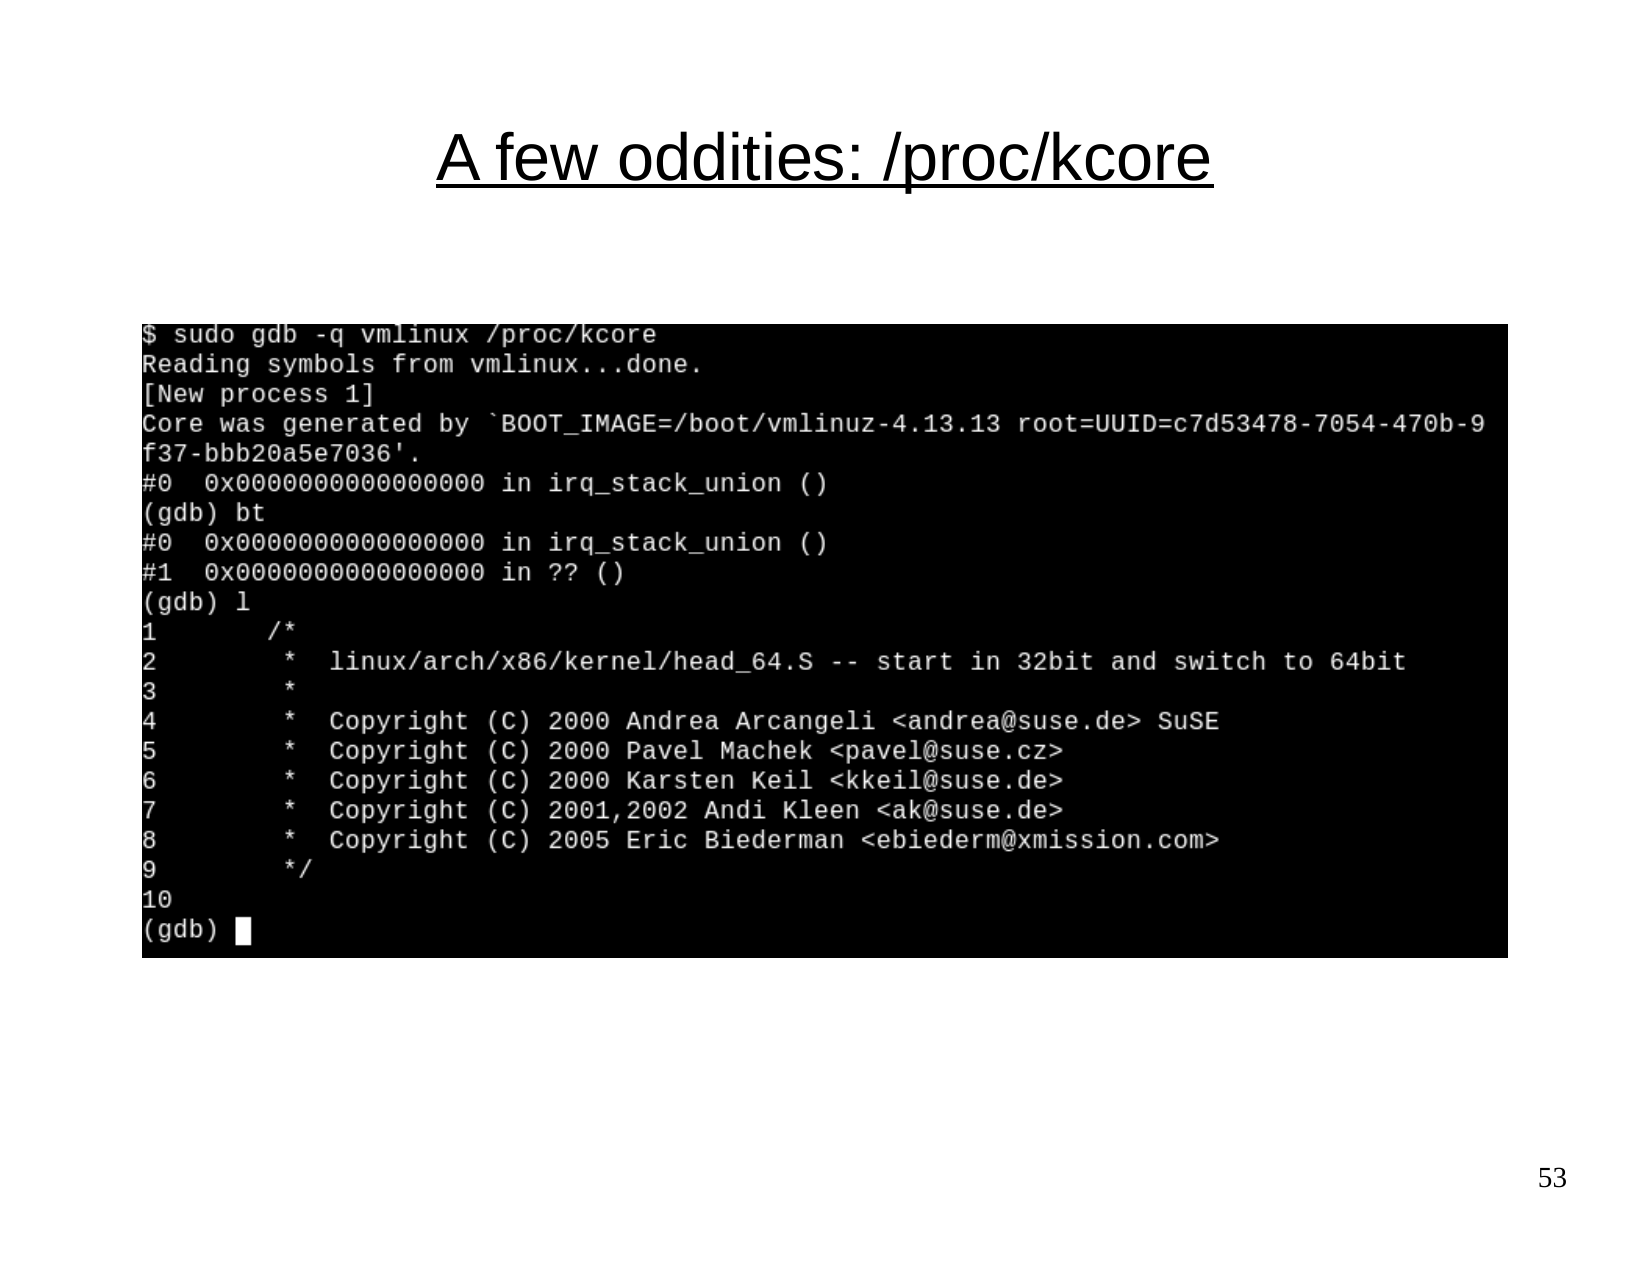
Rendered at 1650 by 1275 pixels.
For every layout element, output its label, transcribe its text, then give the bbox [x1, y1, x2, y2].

picture [142, 324, 1508, 958]
title A few oddities: /proc/kcore [82, 50, 1568, 264]
